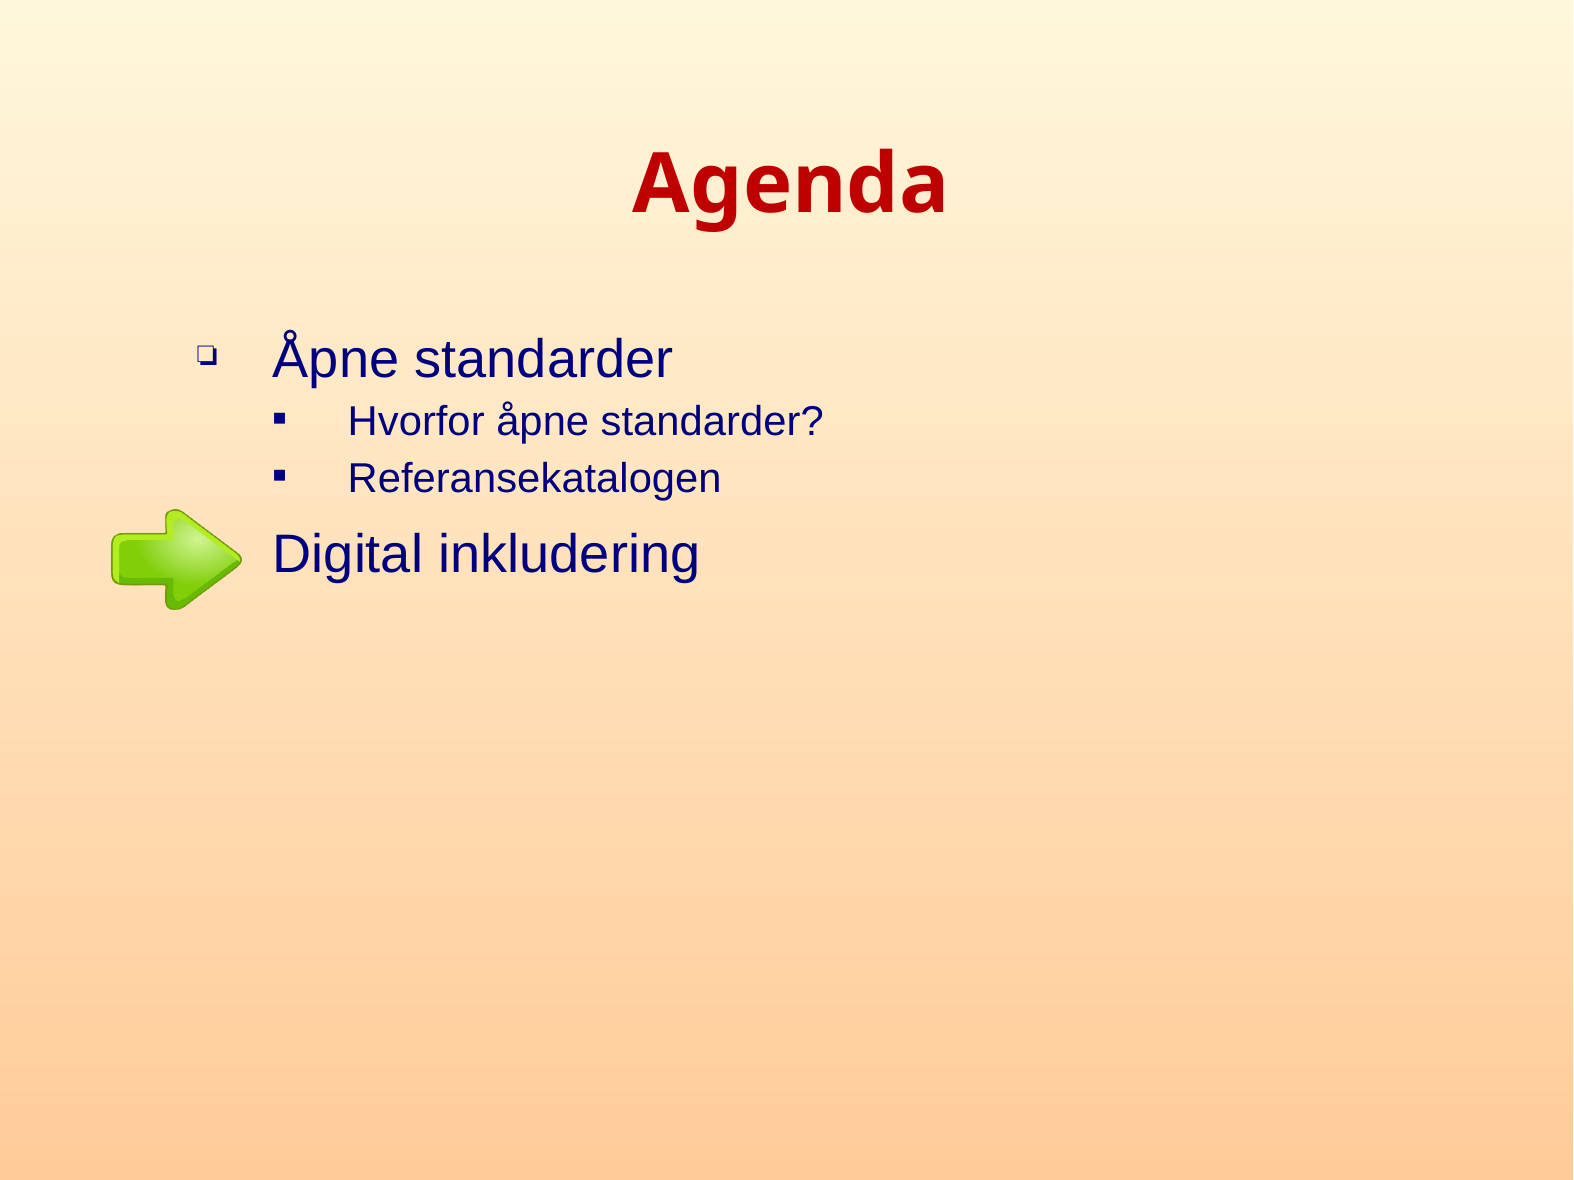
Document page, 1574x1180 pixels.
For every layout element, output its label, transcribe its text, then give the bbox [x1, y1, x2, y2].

title Agenda [39, 54, 1543, 309]
list Åpne standarder Hvorfor åpne standarder? Referansekatalogen Digital inkludering [197, 334, 1574, 1169]
picture [111, 509, 242, 610]
